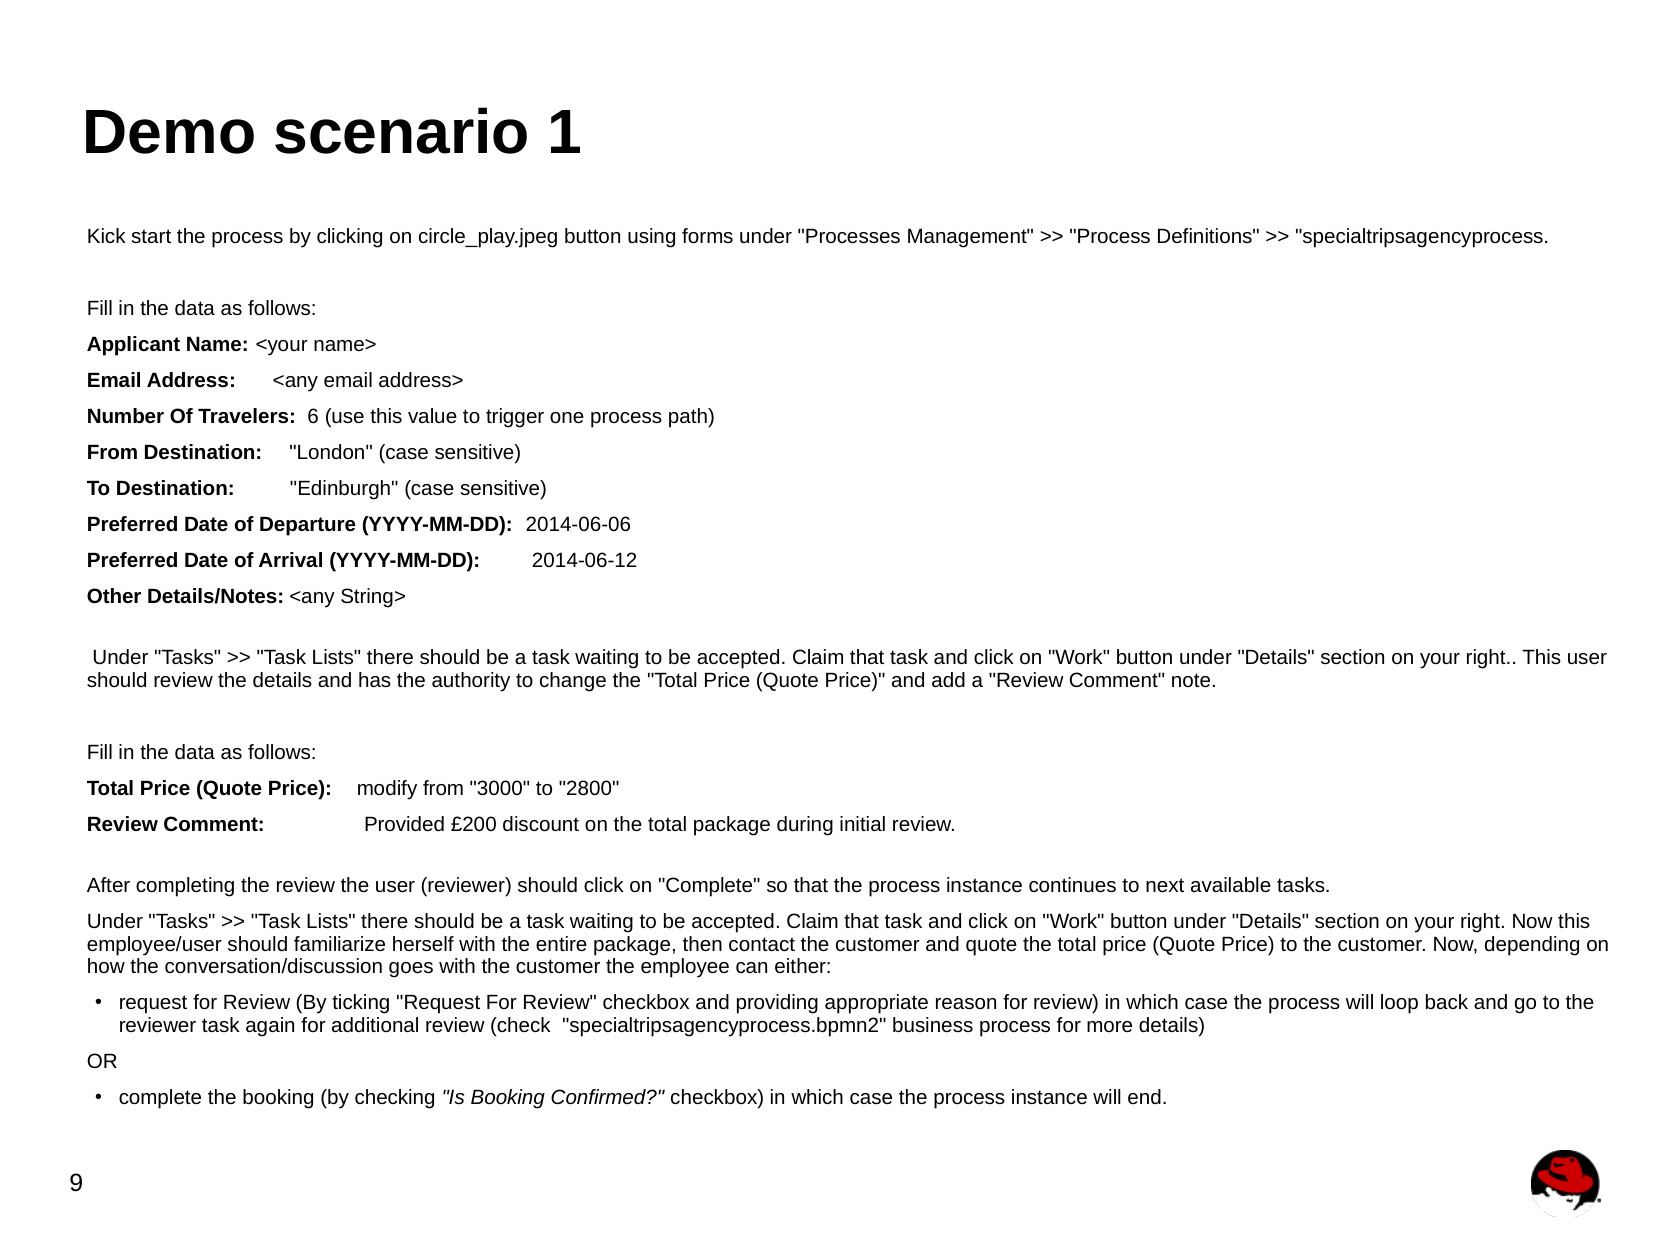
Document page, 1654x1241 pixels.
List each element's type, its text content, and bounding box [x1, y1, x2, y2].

picture [1531, 1150, 1601, 1218]
title Demo scenario 1 [82, 49, 1571, 215]
list Kick start the process by clicking on circle_play.jpeg button using forms under "Processes Management" >> "Process Definitions" >> "specialtripsagencyprocess. Fill in the data as follows: Applicant Name: <your name> Email Address: <any email address> Number Of Travelers: 6 (use this value to trigger one process path) From Destination: "London" (case sensitive) To Destination: "Edinburgh" (case sensitive) Preferred Date of Departure (YYYY-MM-DD): 2014-06-06 Preferred Date of Arrival (YYYY-MM-DD): 2014-06-12 Other Details/Notes: <any String> Under "Tasks" >> "Task Lists" there should be a task waiting to be accepted. Claim that task and click on "Work" button under "Details" section on your right.. This user should review the details and has the authority to change the "Total Price (Quote Price)" and add a "Review Comment" note. Fill in the data as follows: Total Price (Quote Price): modify from "3000" to "2800" Review Comment: Provided £200 discount on the total package during initial review. After completing the review the user (reviewer) should click on "Complete" so that the process instance continues to next available tasks. Under "Tasks" >> "Task Lists" there should be a task waiting to be accepted. Claim that task and click on "Work" button under "Details" section on your right. Now this employee/user should familiarize herself with the entire package, then contact the customer and quote the total price (Quote Price) to the customer. Now, depending on how the conversation/discussion goes with the customer the employee can either: request for Review (By ticking "Request For Review" checkbox and providing appropriate reason for review) in which case the process will loop back and go to the reviewer task again for additional review (check "specialtripsagencyprocess.bpmn2" business process for more details) OR complete the booking (by checking "Is Booking Confirmed?" checkbox) in which case the process instance will end. [86, 225, 1613, 1126]
